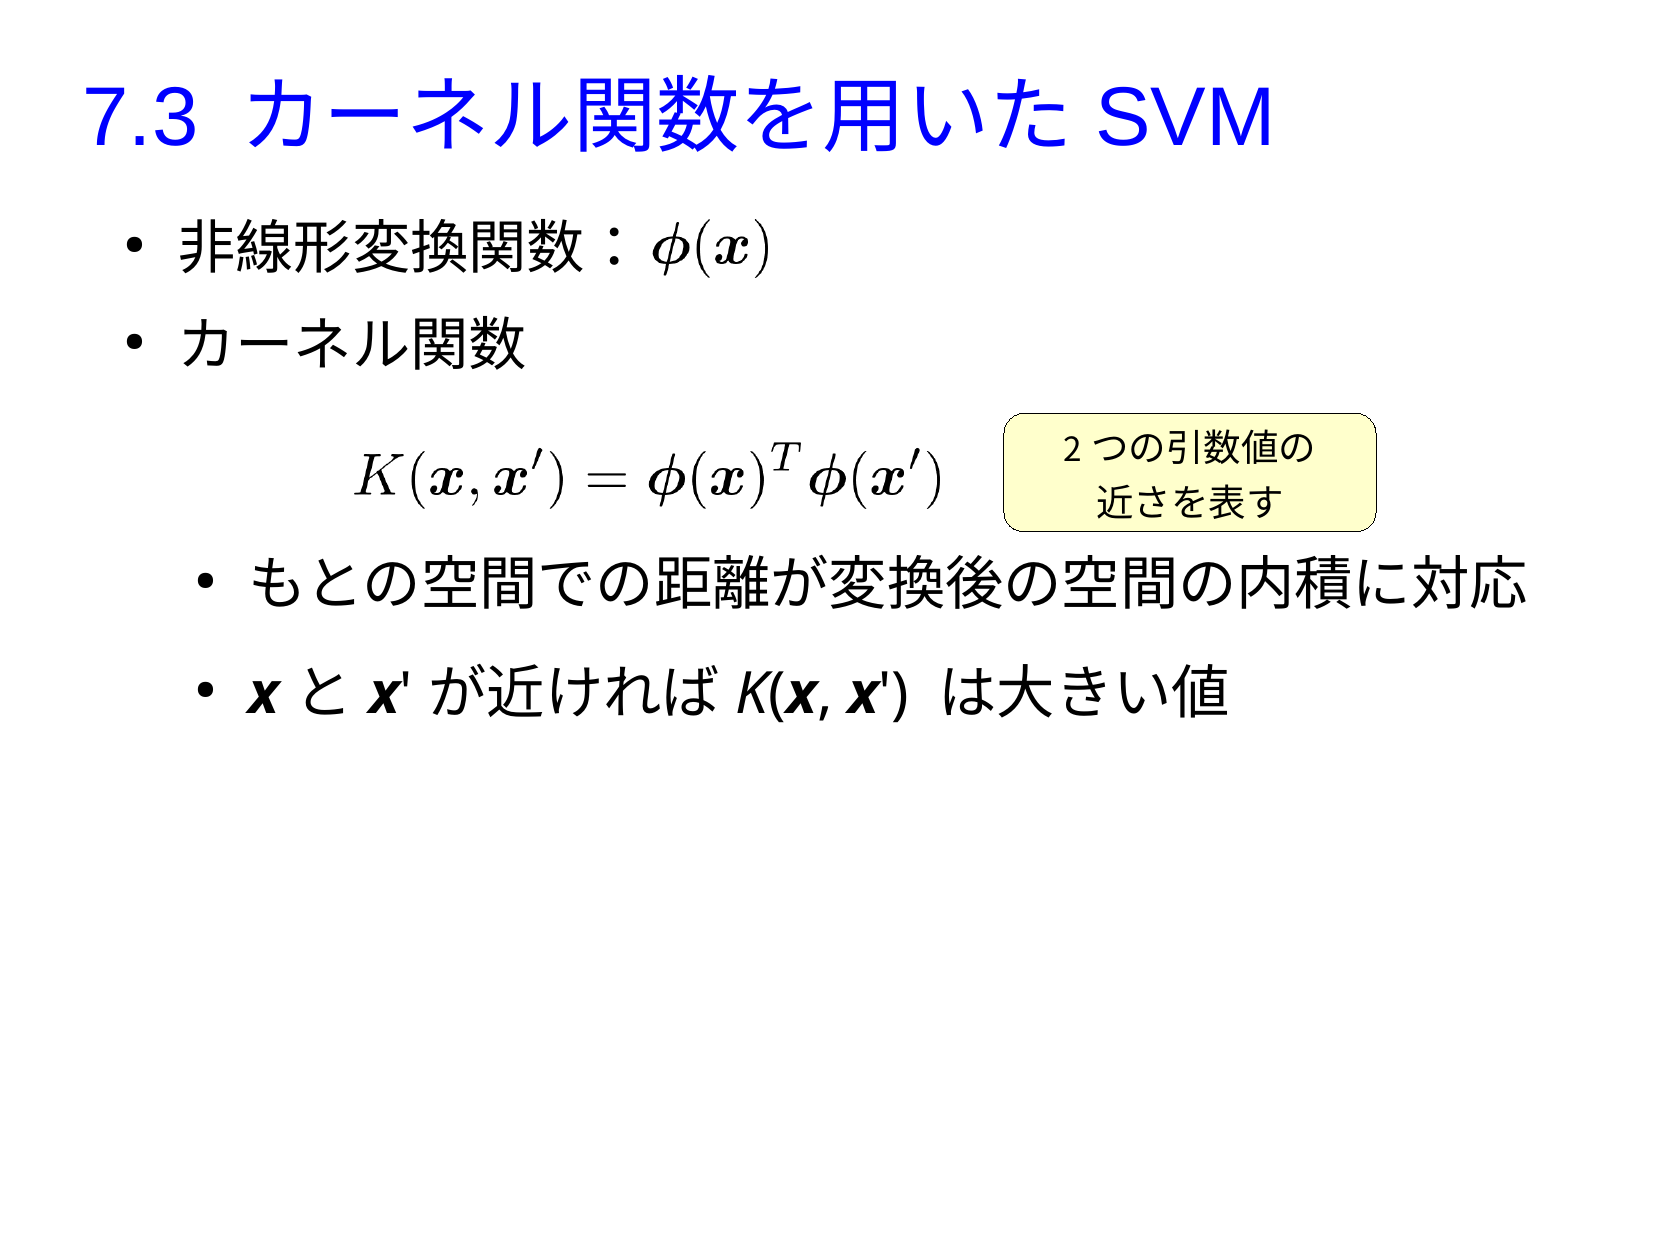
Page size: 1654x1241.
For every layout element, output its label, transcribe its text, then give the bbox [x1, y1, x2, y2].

title 7.3 カーネル関数を用いたSVM [82, 49, 1571, 178]
picture [354, 442, 940, 509]
list 非線形変換関数： カーネル関数 もとの空間での距離が変換後の空間の内積に対応 xとx'が近ければK(x, x') は大きい値 [106, 206, 1595, 1076]
text_box 2つの引数値の 近さを表す [1003, 413, 1377, 532]
picture [652, 219, 768, 278]
